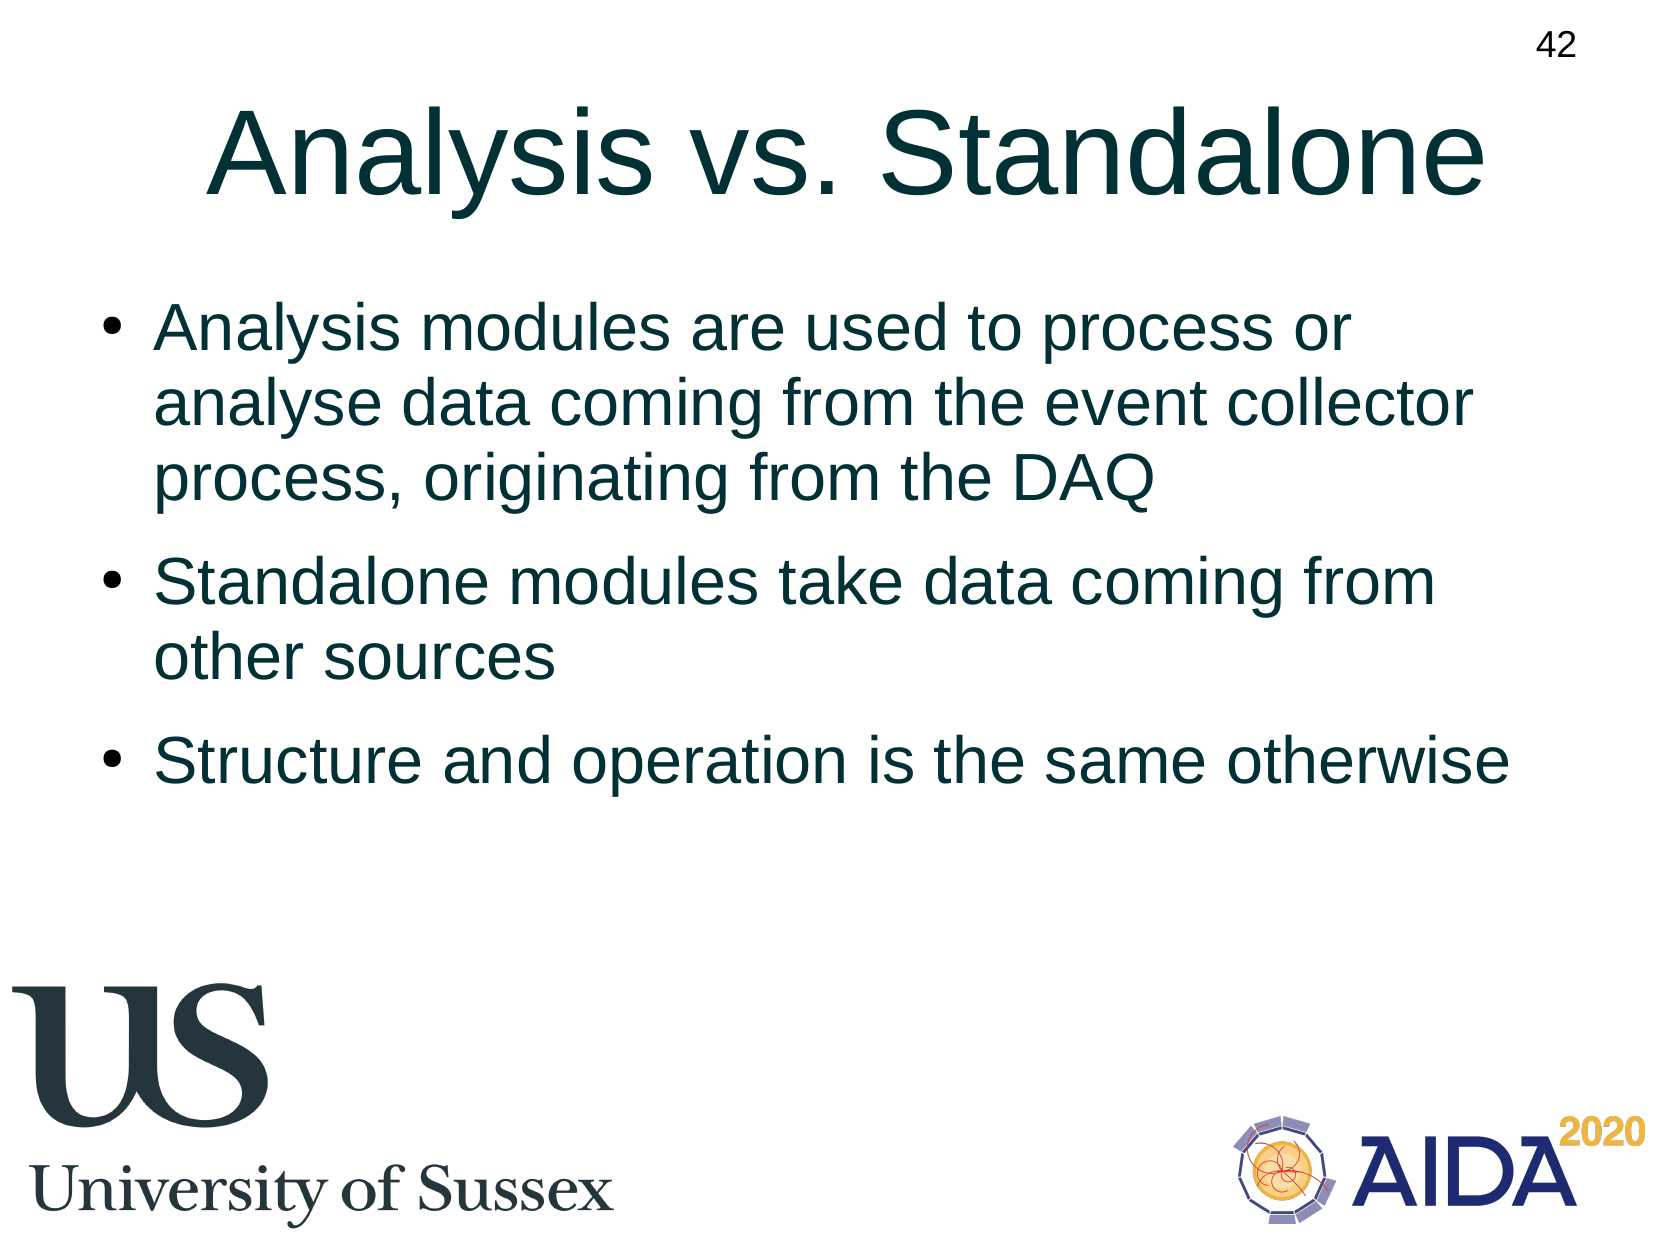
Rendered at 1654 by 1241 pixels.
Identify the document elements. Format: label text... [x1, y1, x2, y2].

list Analysis modules are used to process or analyse data coming from the event collector process, originating from the DAQ Standalone modules take data coming from other sources Structure and operation is the same otherwise [82, 290, 1571, 957]
title Analysis vs. Standalone [82, 49, 1571, 257]
picture [11, 982, 615, 1229]
text_box <number> [1521, 16, 1654, 84]
picture [1233, 1116, 1645, 1224]
